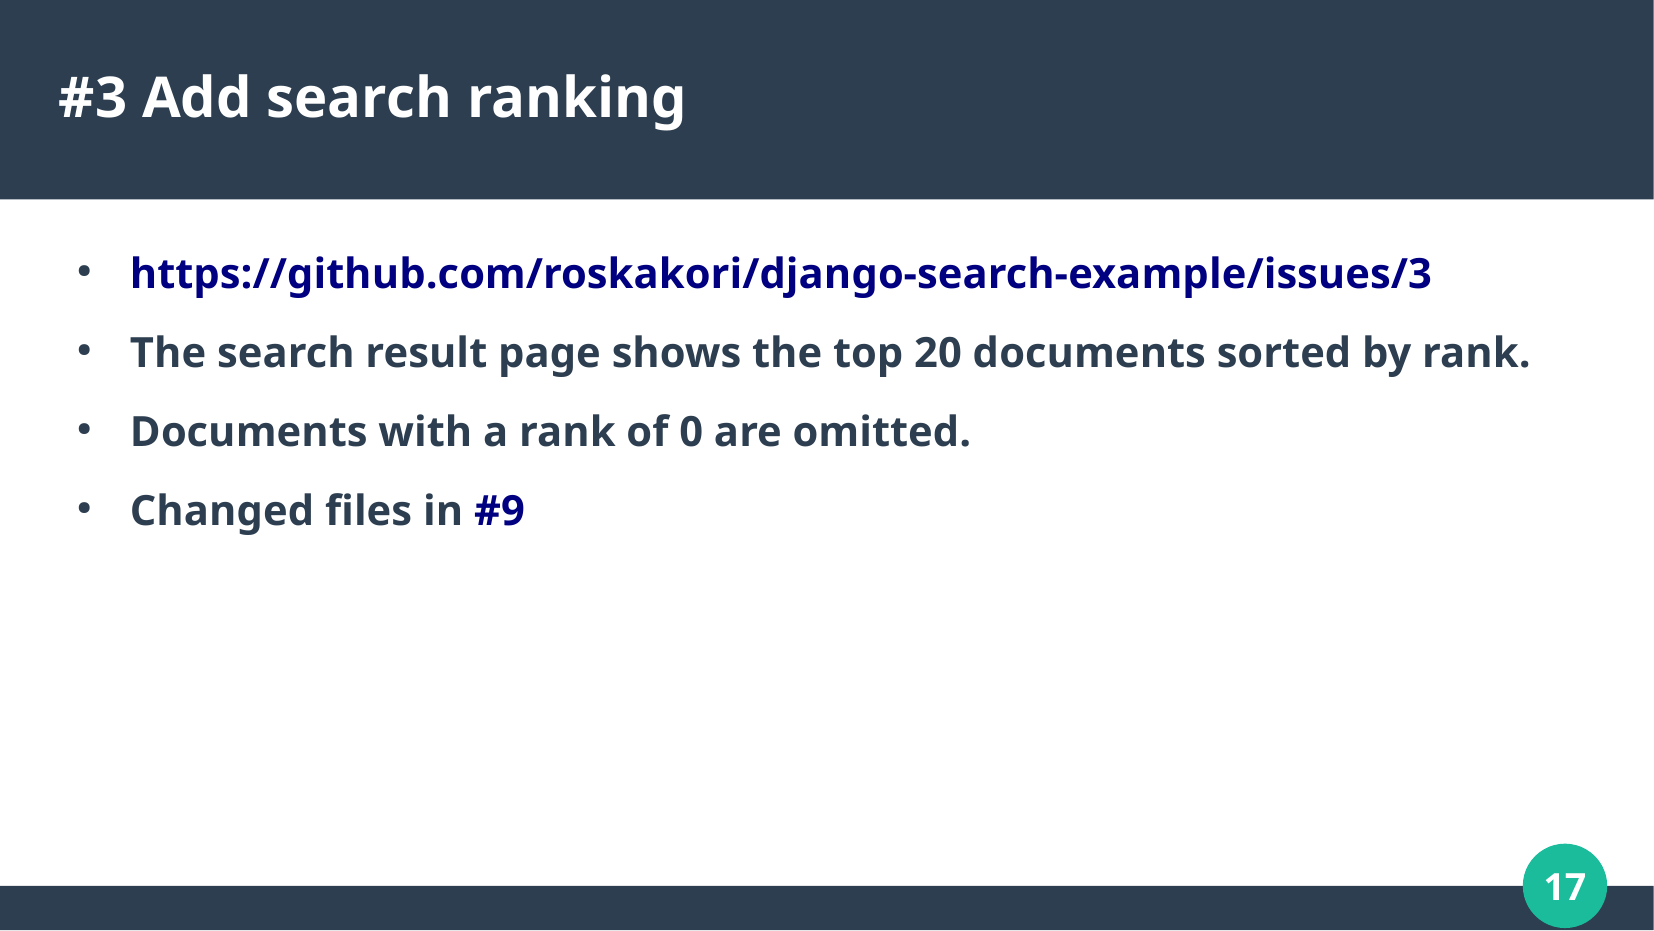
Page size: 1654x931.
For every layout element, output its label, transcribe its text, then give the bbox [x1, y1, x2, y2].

list https://github.com/roskakori/django-search-example/issues/3 The search result page shows the top 20 documents sorted by rank. Documents with a rank of 0 are omitted. Changed files in #9 [59, 243, 1595, 713]
title #3 Add search ranking [59, 37, 1595, 155]
